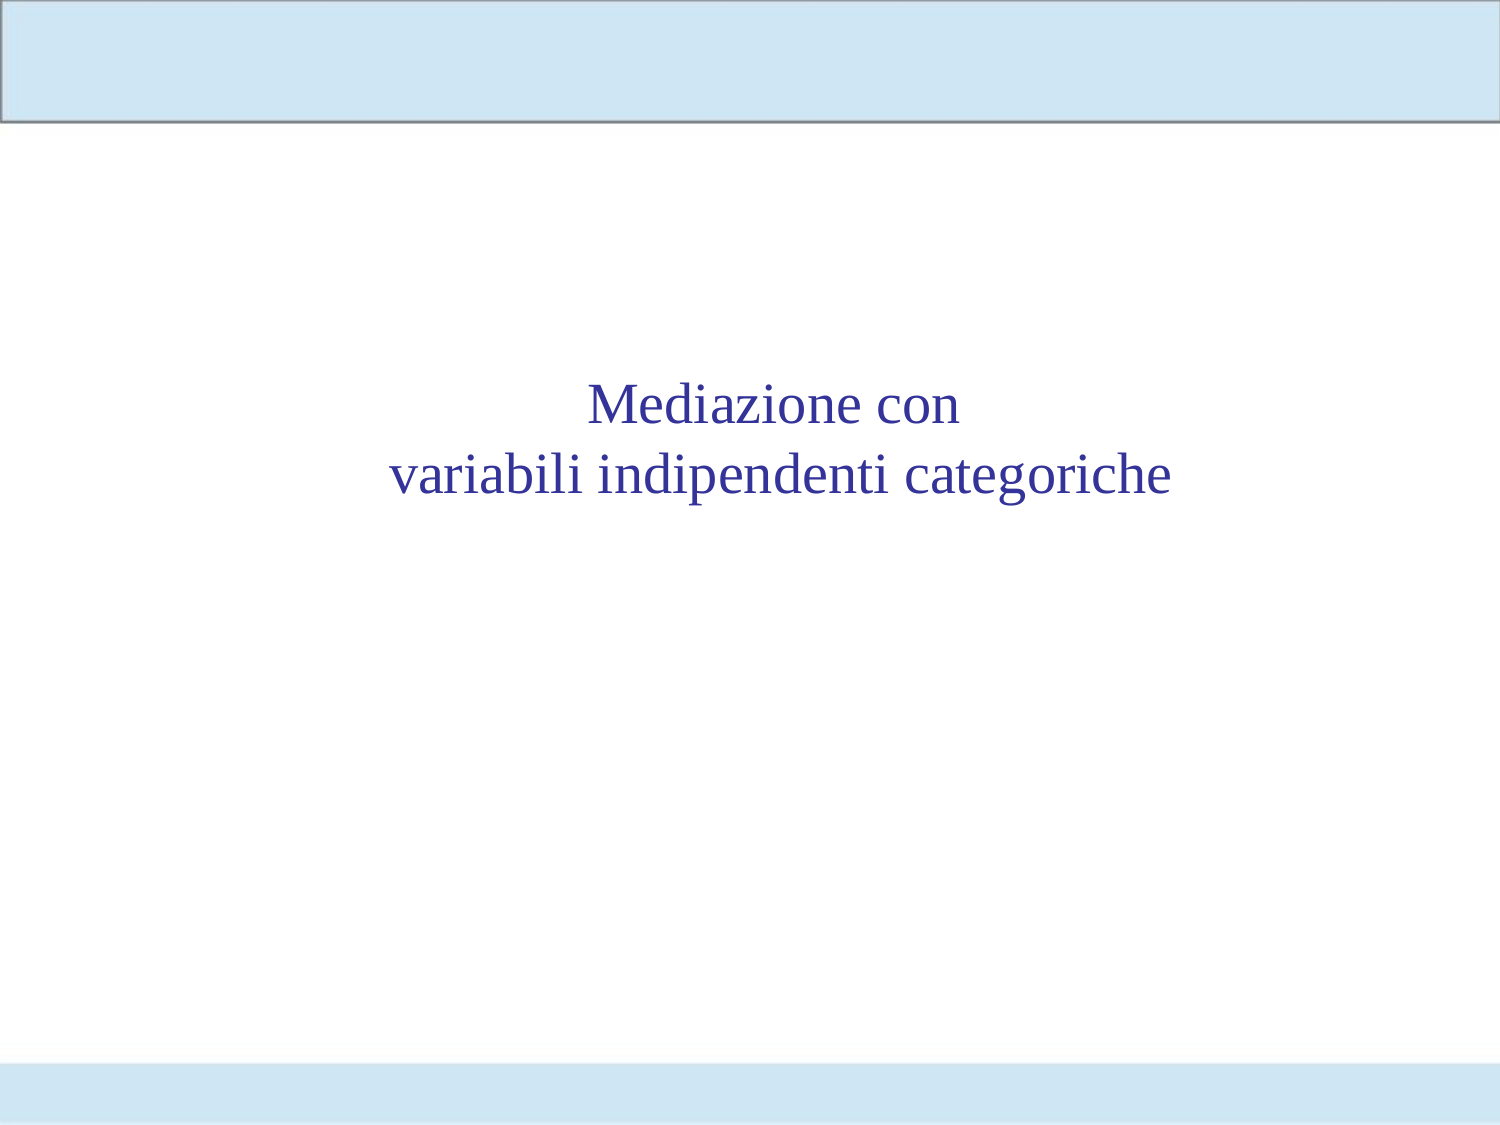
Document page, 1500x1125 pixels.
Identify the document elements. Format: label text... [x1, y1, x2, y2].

picture [0, 0, 1500, 1125]
title Mediazione con variabili indipendenti categoriche [249, 357, 1313, 513]
